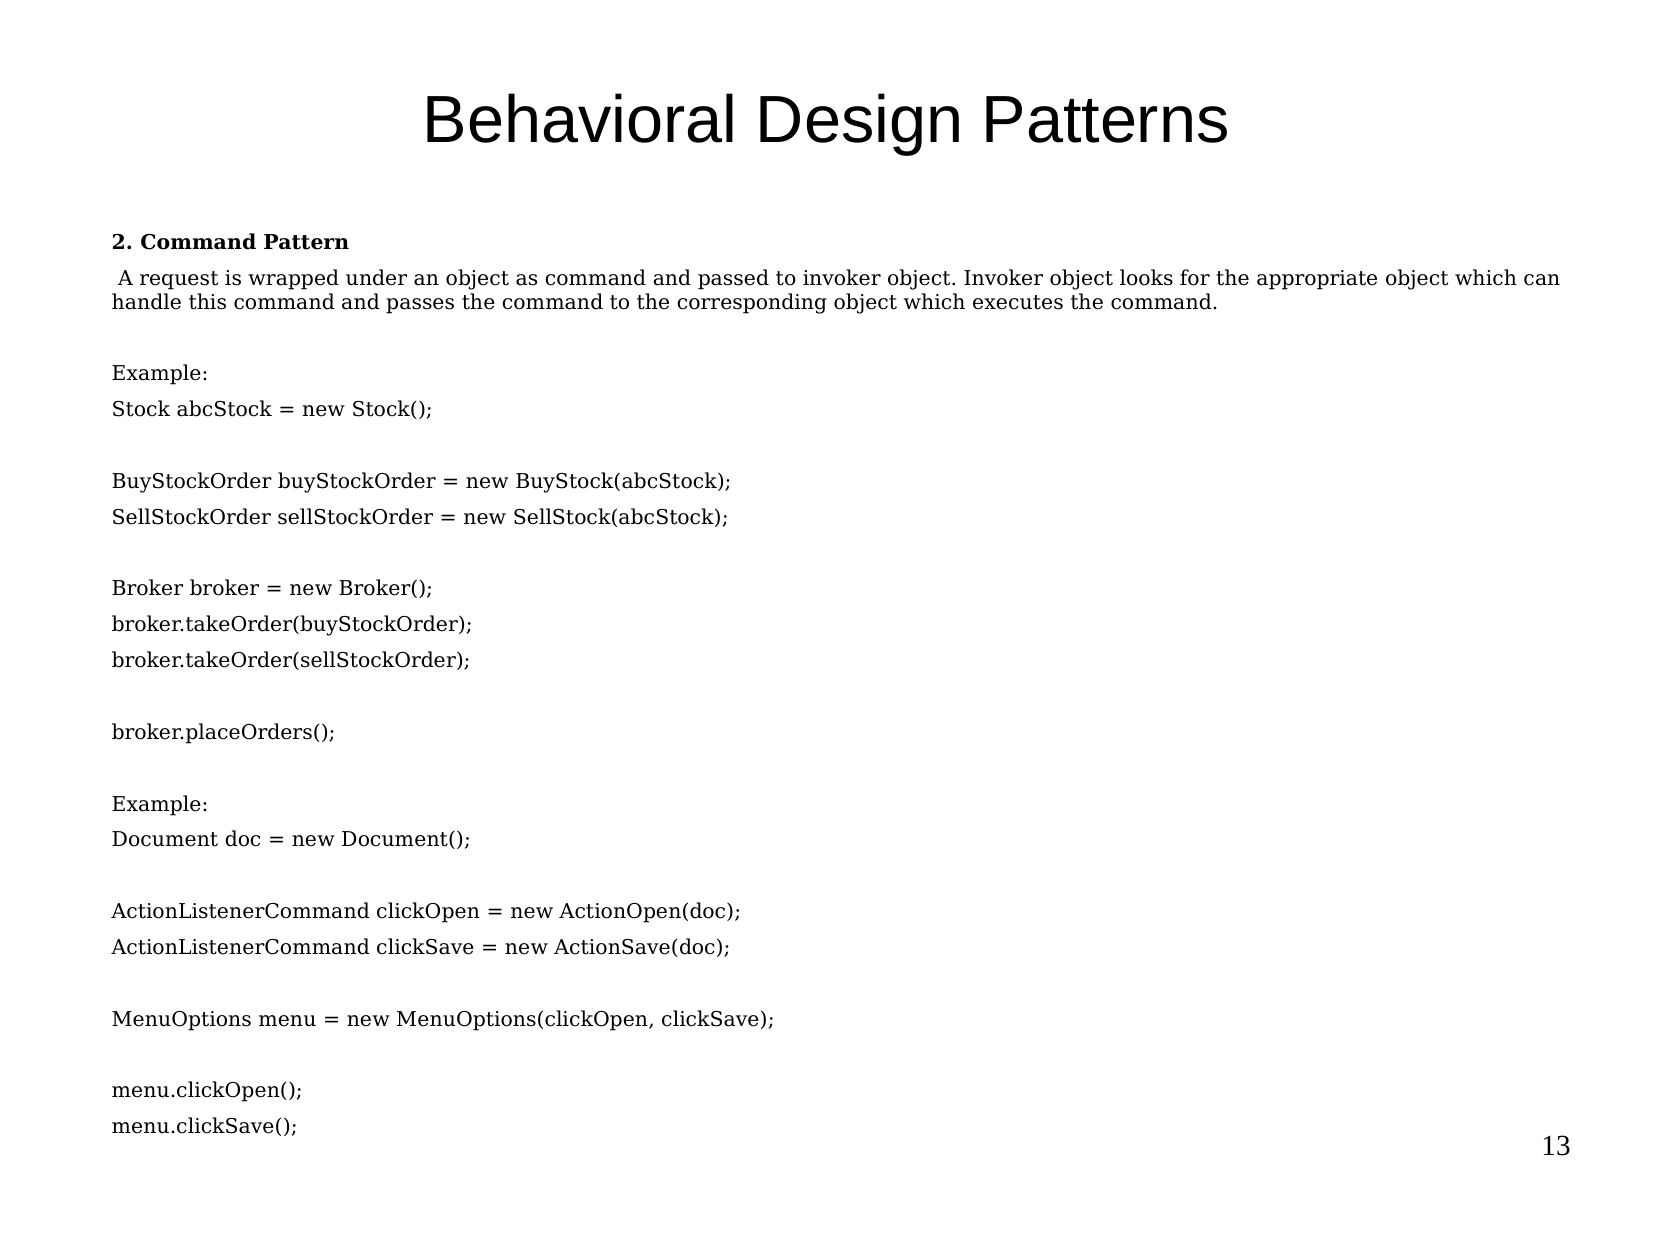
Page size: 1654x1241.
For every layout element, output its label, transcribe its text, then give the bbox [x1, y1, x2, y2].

title Behavioral Design Patterns [82, 49, 1571, 189]
list 2. Command Pattern A request is wrapped under an object as command and passed to invoker object. Invoker object looks for the appropriate object which can handle this command and passes the command to the corresponding object which executes the command. Example: Stock abcStock = new Stock(); BuyStockOrder buyStockOrder = new BuyStock(abcStock); SellStockOrder sellStockOrder = new SellStock(abcStock); Broker broker = new Broker(); broker.takeOrder(buyStockOrder); broker.takeOrder(sellStockOrder); broker.placeOrders(); Example: Document doc = new Document(); ActionListenerCommand clickOpen = new ActionOpen(doc); ActionListenerCommand clickSave = new ActionSave(doc); MenuOptions menu = new MenuOptions(clickOpen, clickSave); menu.clickOpen(); menu.clickSave(); [82, 230, 1571, 1164]
